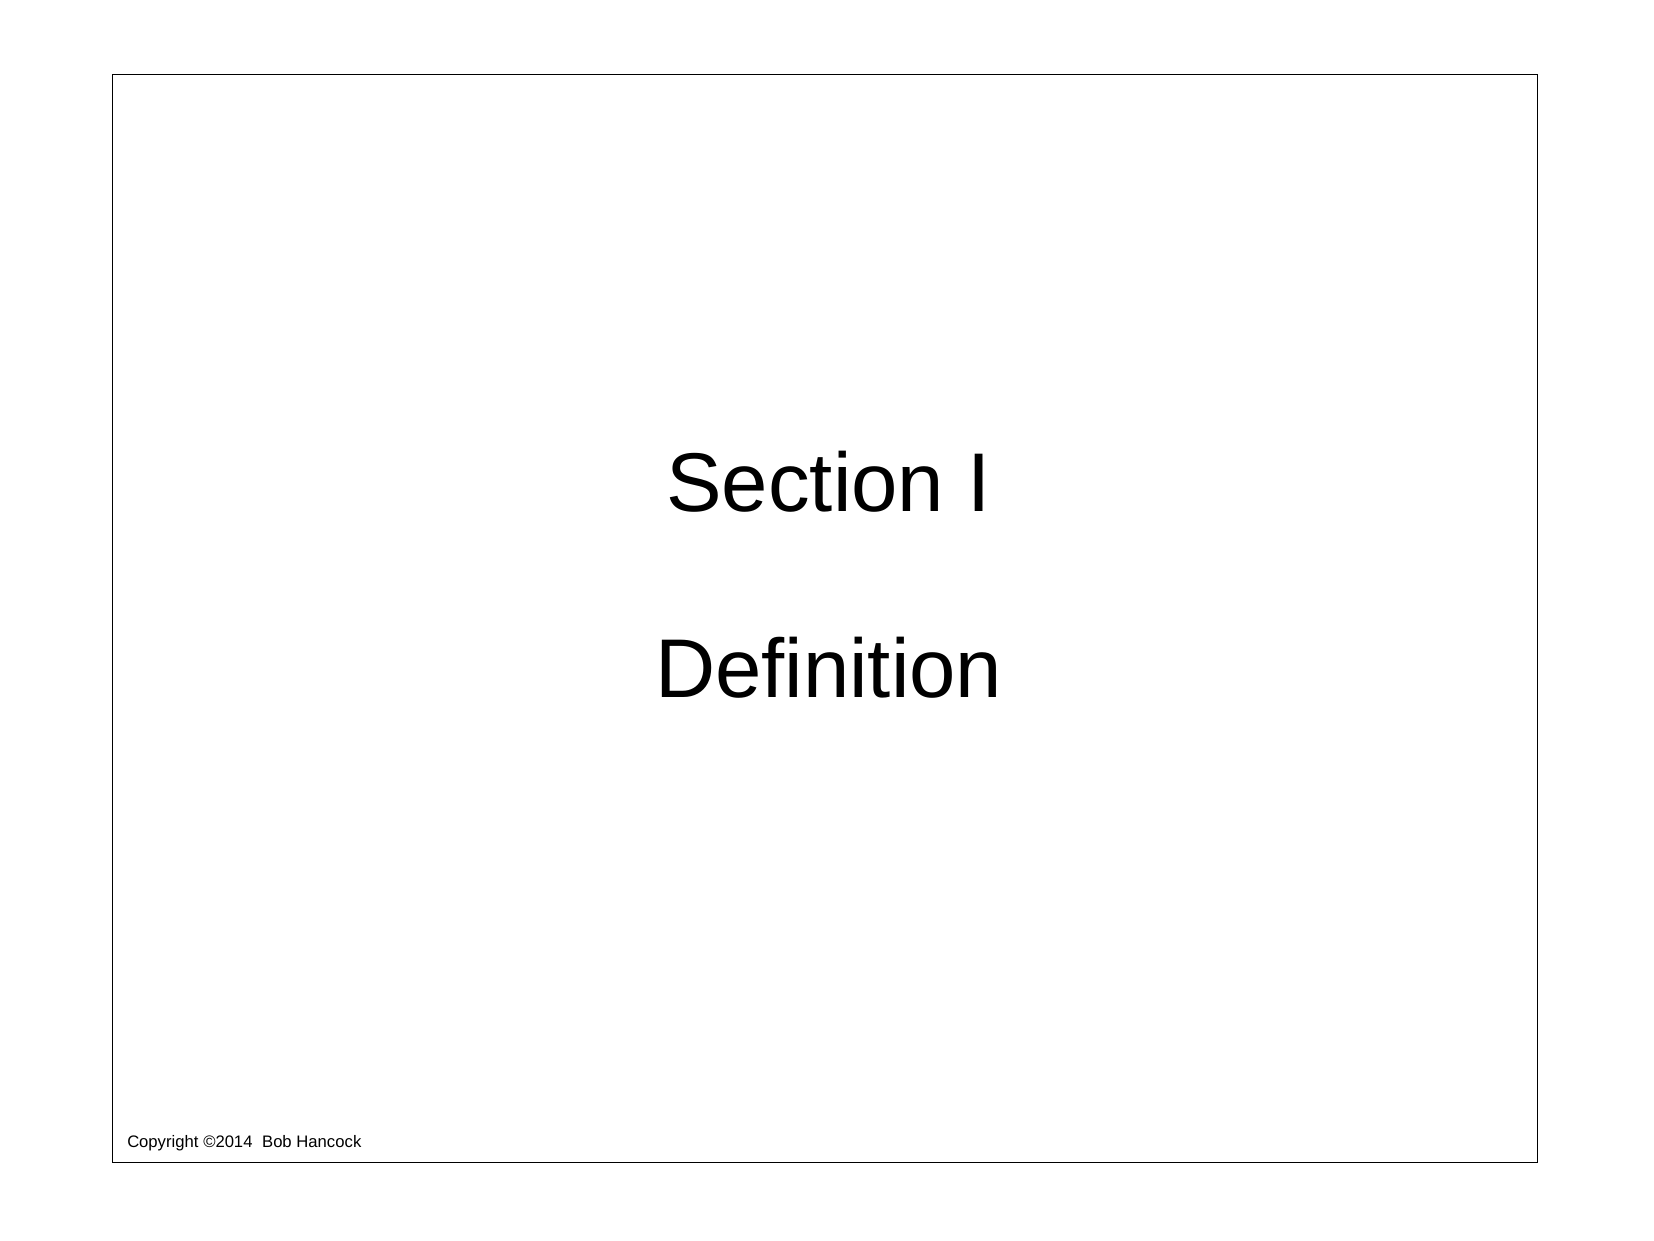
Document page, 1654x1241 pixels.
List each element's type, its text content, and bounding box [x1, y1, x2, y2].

subtitle Section I Definition [251, 164, 1407, 1099]
text_box Copyright ©2014 Bob Hancock [112, 1125, 377, 1159]
